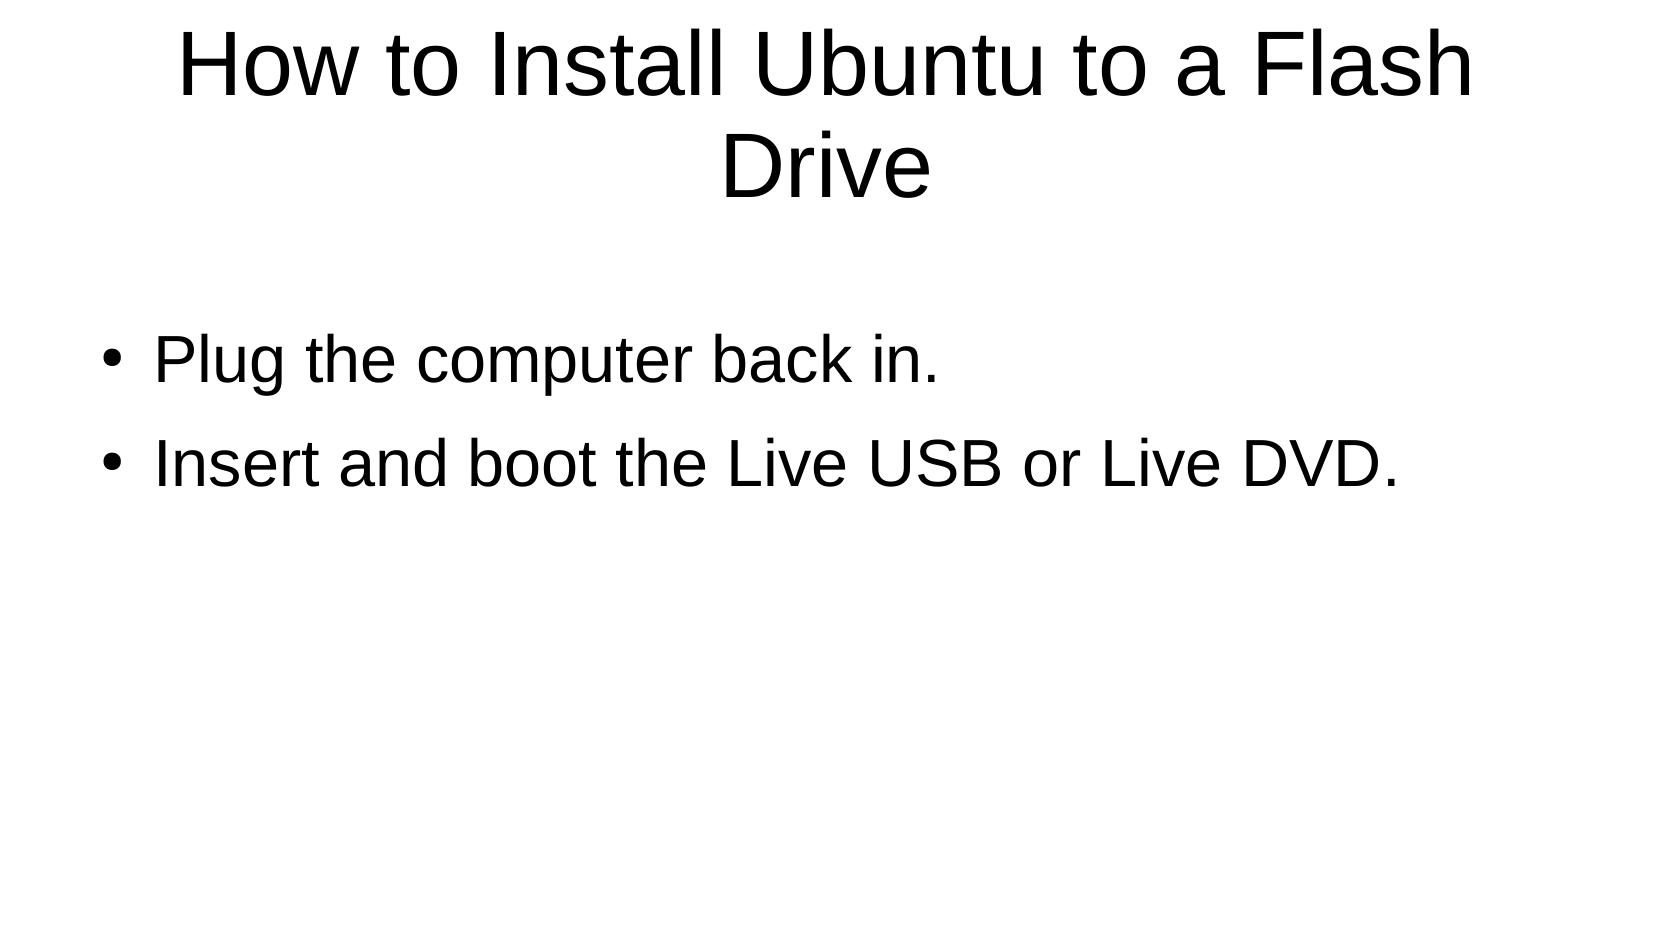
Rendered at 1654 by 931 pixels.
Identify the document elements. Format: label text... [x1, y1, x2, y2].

title How to Install Ubuntu to a Flash Drive [82, 12, 1571, 217]
list Plug the computer back in. Insert and boot the Live USB or Live DVD. [82, 217, 1571, 758]
